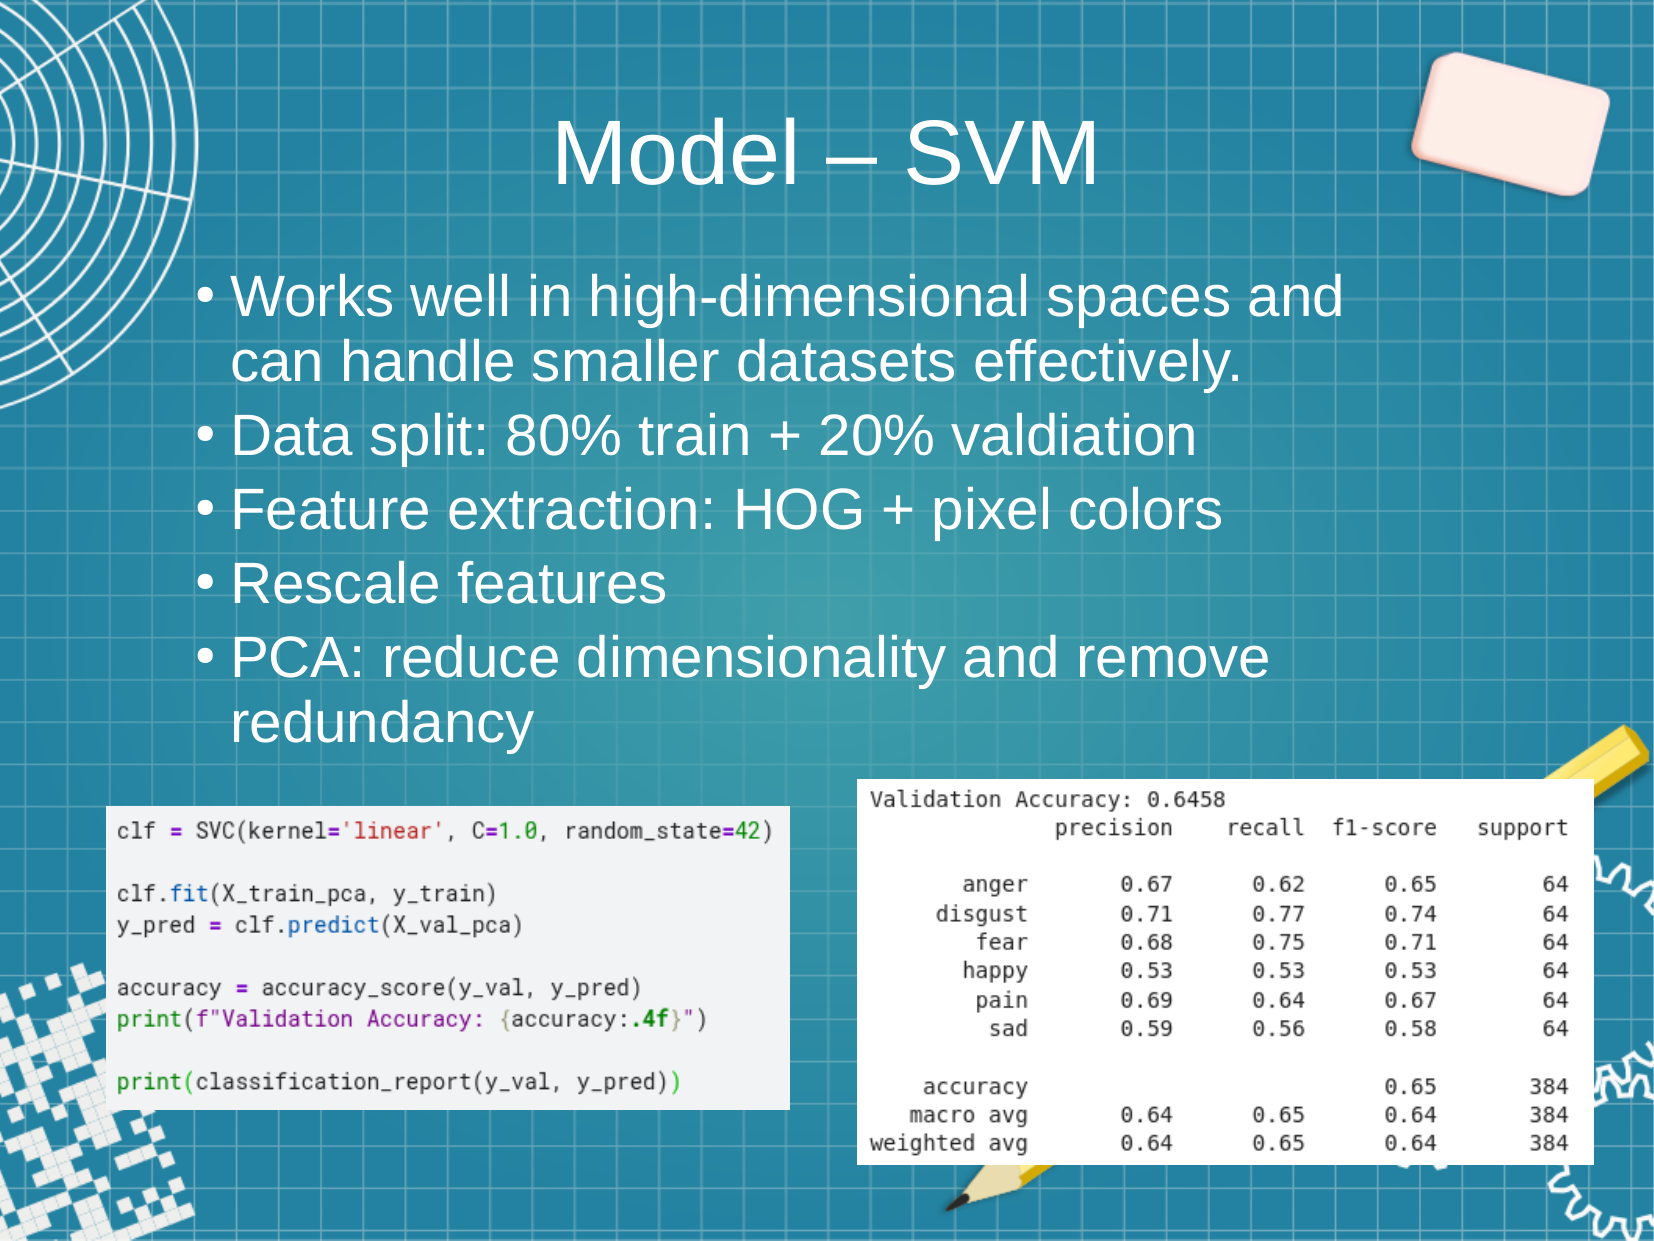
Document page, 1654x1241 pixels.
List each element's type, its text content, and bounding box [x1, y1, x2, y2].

picture [0, 0, 1654, 1241]
title Model – SVM [82, 49, 1571, 257]
text_box Works well in high-dimensional spaces and can handle smaller datasets effectively. Data split: 80% train + 20% valdiation Feature extraction: HOG + pixel colors Rescale features PCA: reduce dimensionality and remove redundancy [180, 256, 1471, 763]
